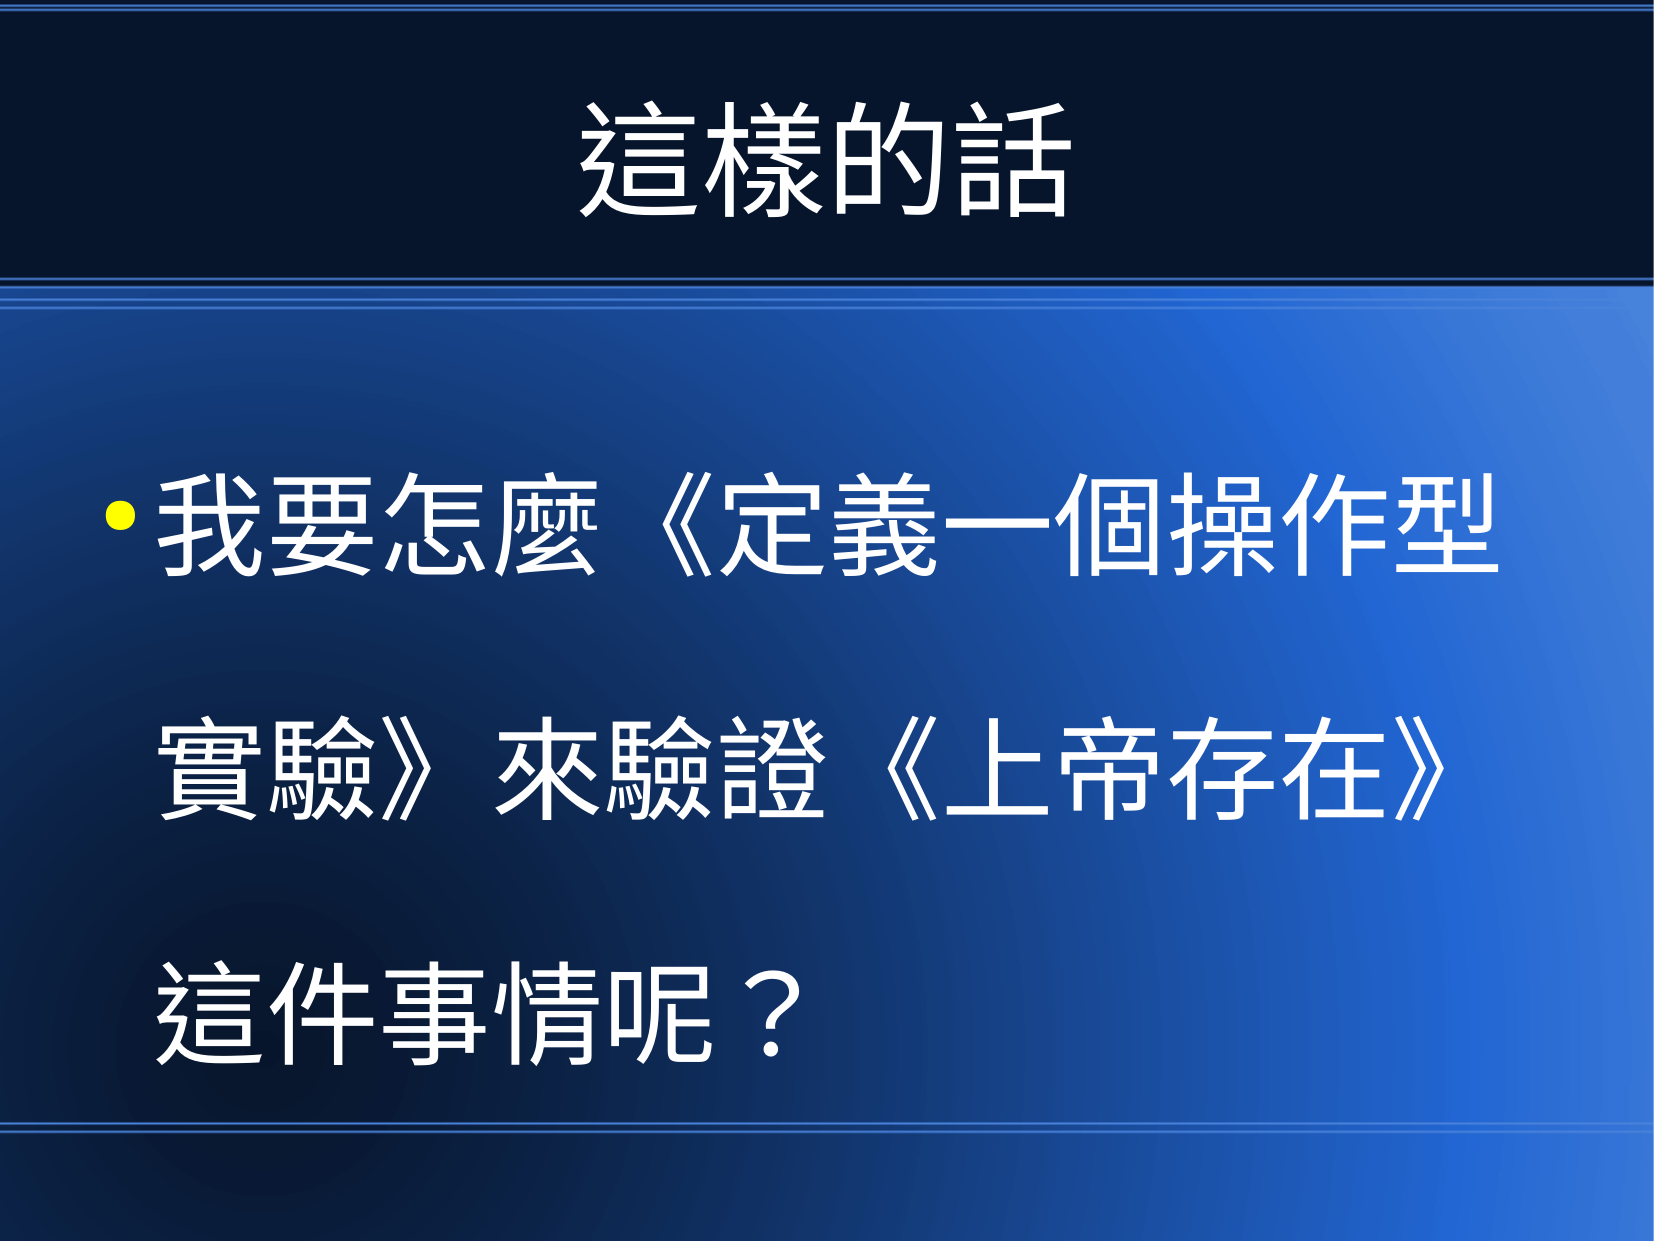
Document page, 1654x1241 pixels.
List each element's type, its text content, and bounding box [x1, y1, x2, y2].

picture [0, 0, 1654, 1241]
title 這樣的話 [82, 49, 1571, 257]
list 我要怎麼《定義一個操作型實驗》來驗證《上帝存在》這件事情呢？ [82, 355, 1571, 1241]
